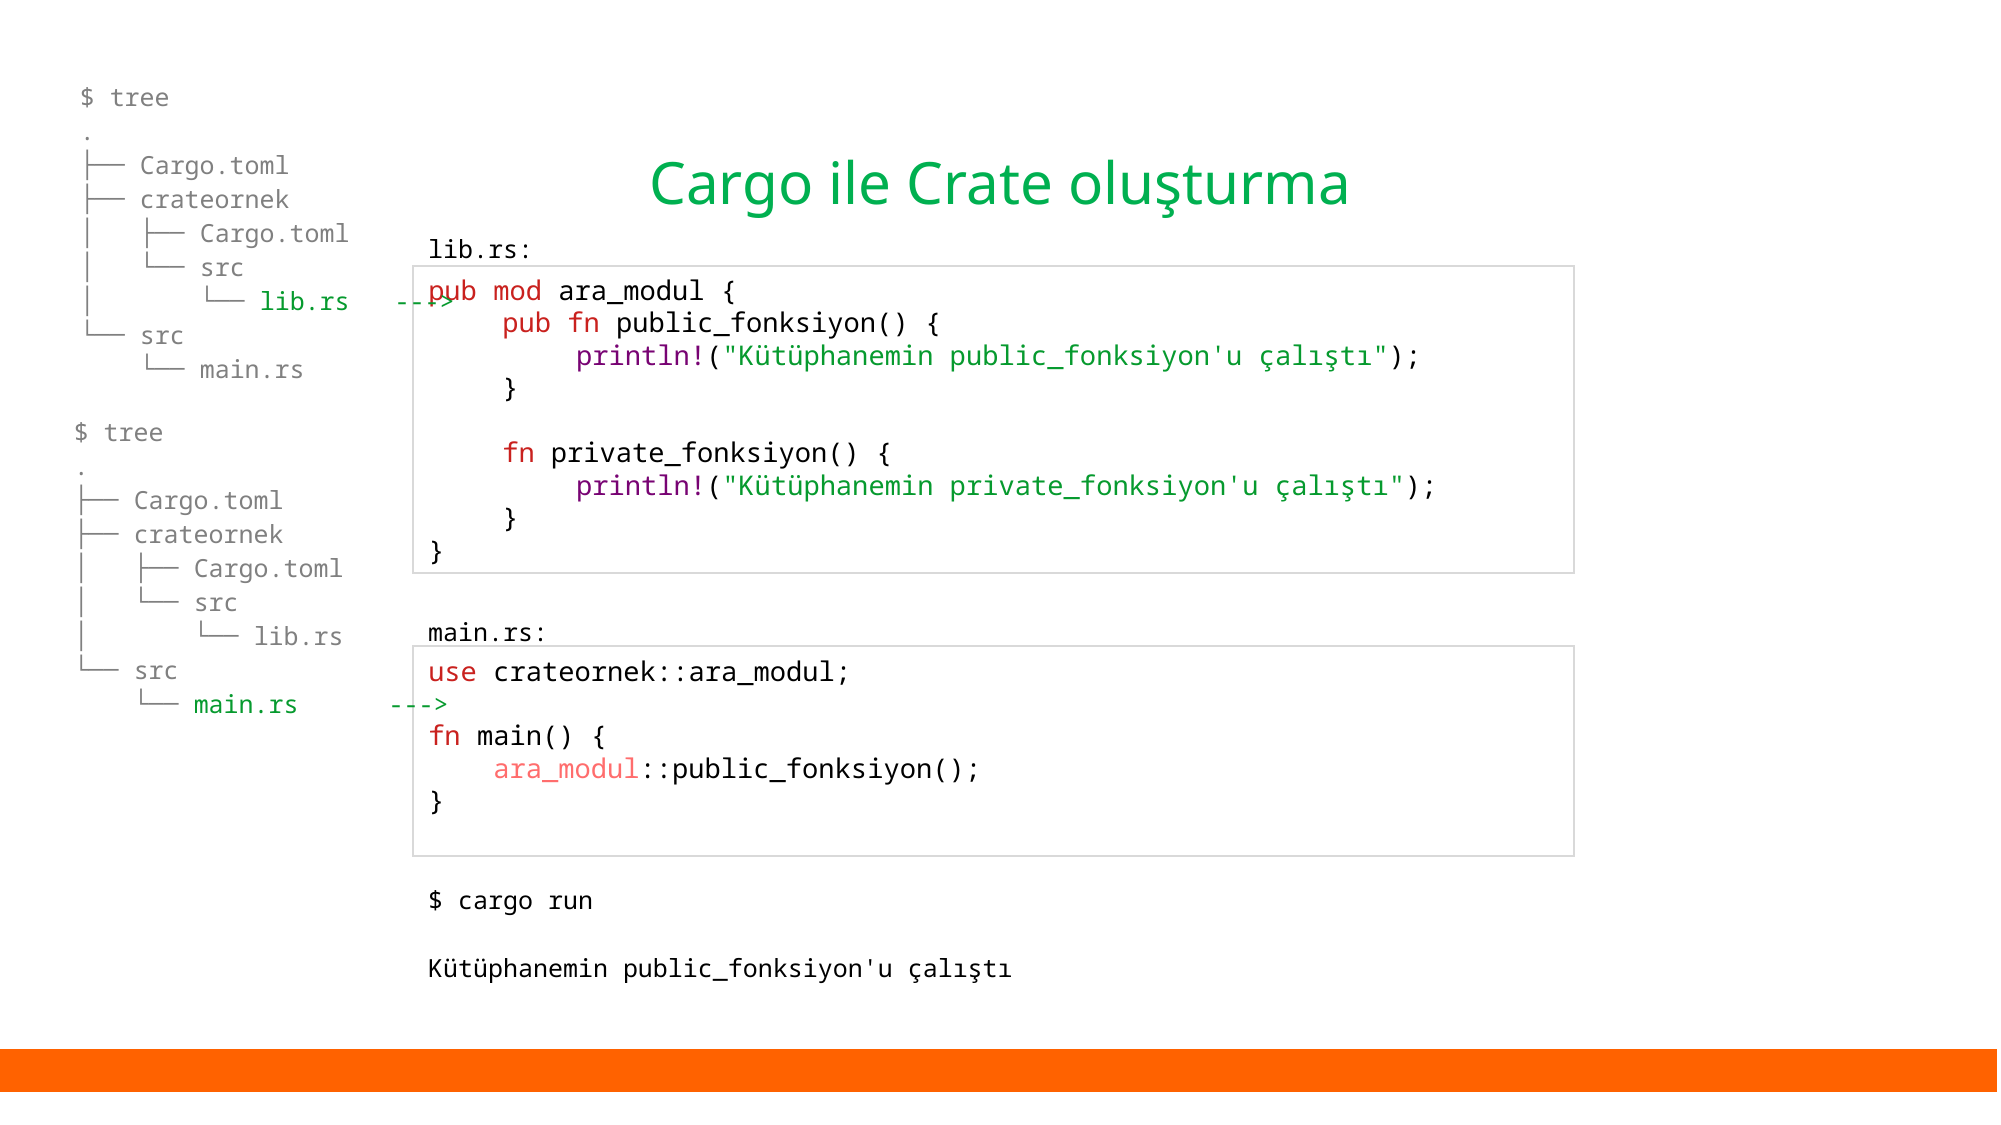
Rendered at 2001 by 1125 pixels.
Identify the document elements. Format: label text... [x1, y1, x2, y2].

list Cargo ile Crate oluşturma [420, 146, 1580, 237]
text_box pub mod ara_modul { pub fn public_fonksiyon() { println!("Kütüphanemin public_fonksiyon'u çalıştı"); } fn private_fonksiyon() { println!("Kütüphanemin private_fonksiyon'u çalıştı"); } } [413, 265, 1574, 574]
text_box $ cargo run Kütüphanemin public_fonksiyon'u çalıştı [413, 875, 931, 966]
text_box use crateornek::ara_modul; fn main() { ara_modul::public_fonksiyon(); } [413, 646, 1574, 857]
text_box $ tree . ├── Cargo.toml ├── crateornek │ ├── Cargo.toml │ └── src │ └── lib.rs ---> └── src └── main.rs [64, 72, 420, 367]
text_box main.rs: [414, 607, 594, 647]
text_box [0, 1049, 1997, 1092]
text_box lib.rs: [420, 224, 594, 265]
text_box $ tree . ├── Cargo.toml ├── crateornek │ ├── Cargo.toml │ └── src │ └── lib.rs └── src └── main.rs ---> [59, 407, 414, 702]
